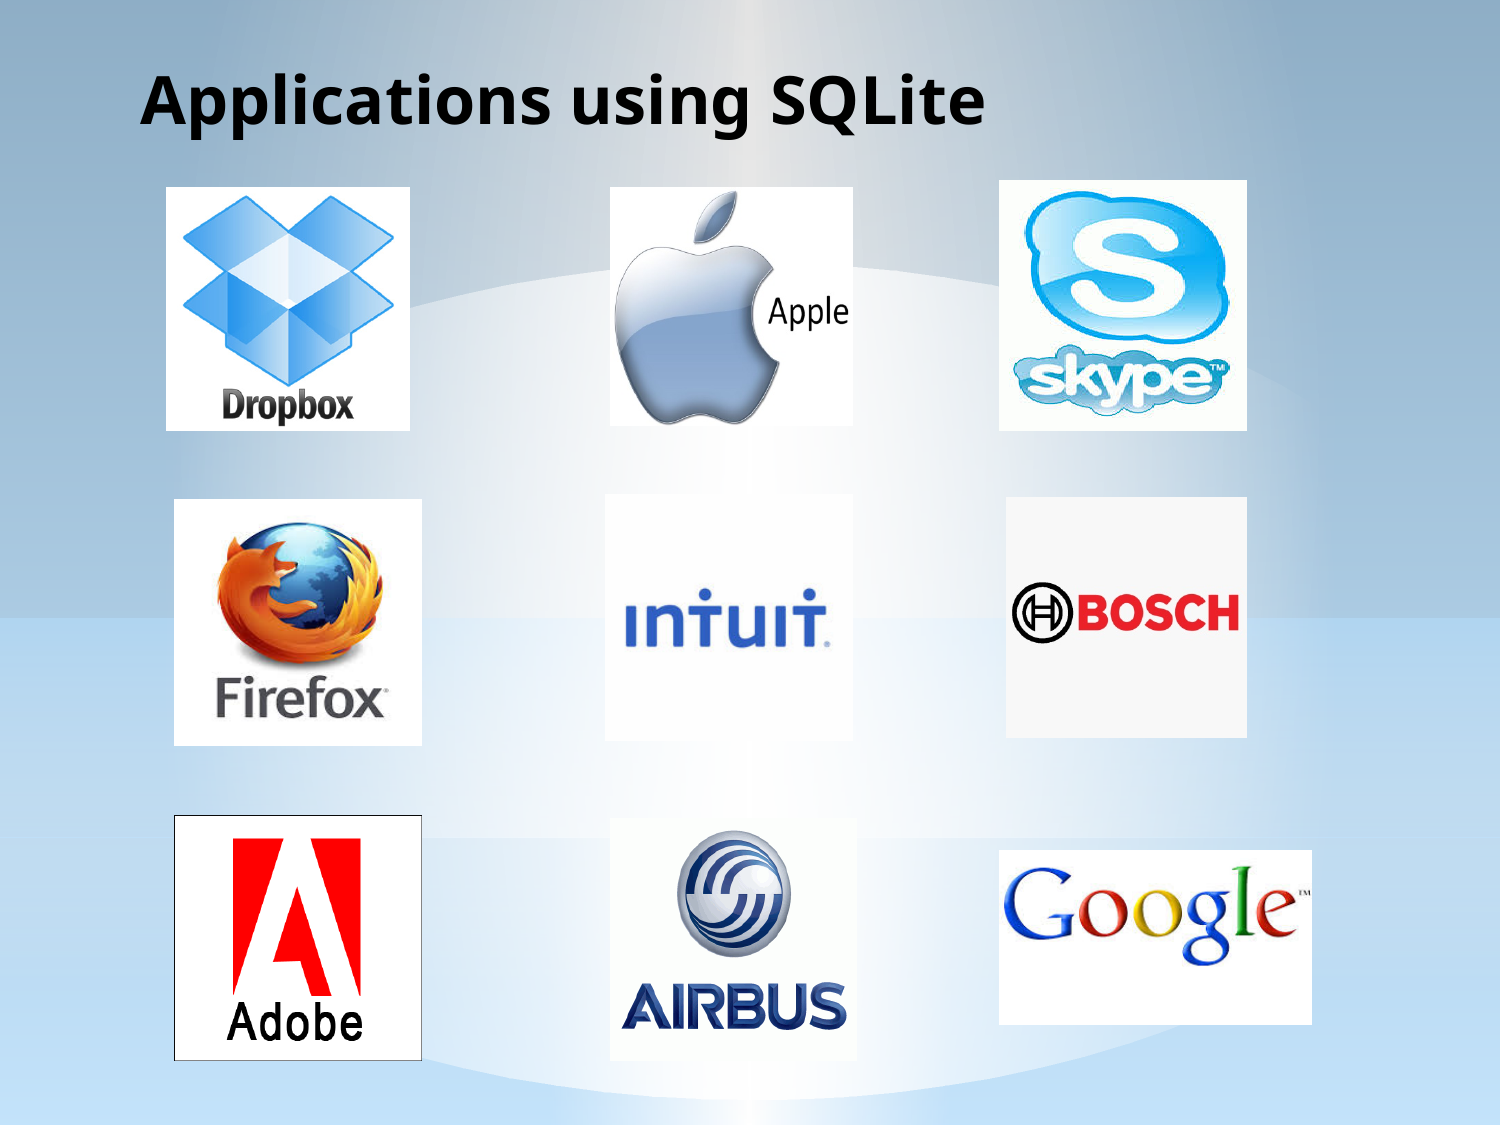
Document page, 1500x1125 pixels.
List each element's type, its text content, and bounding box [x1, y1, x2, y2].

picture [174, 815, 422, 1061]
picture [999, 180, 1247, 431]
picture [610, 818, 857, 1061]
picture [605, 494, 853, 741]
picture [999, 850, 1312, 1025]
picture [1006, 497, 1247, 738]
title Applications using SQLite [125, 50, 1388, 175]
picture [610, 187, 853, 426]
picture [166, 187, 410, 431]
picture [174, 499, 422, 746]
